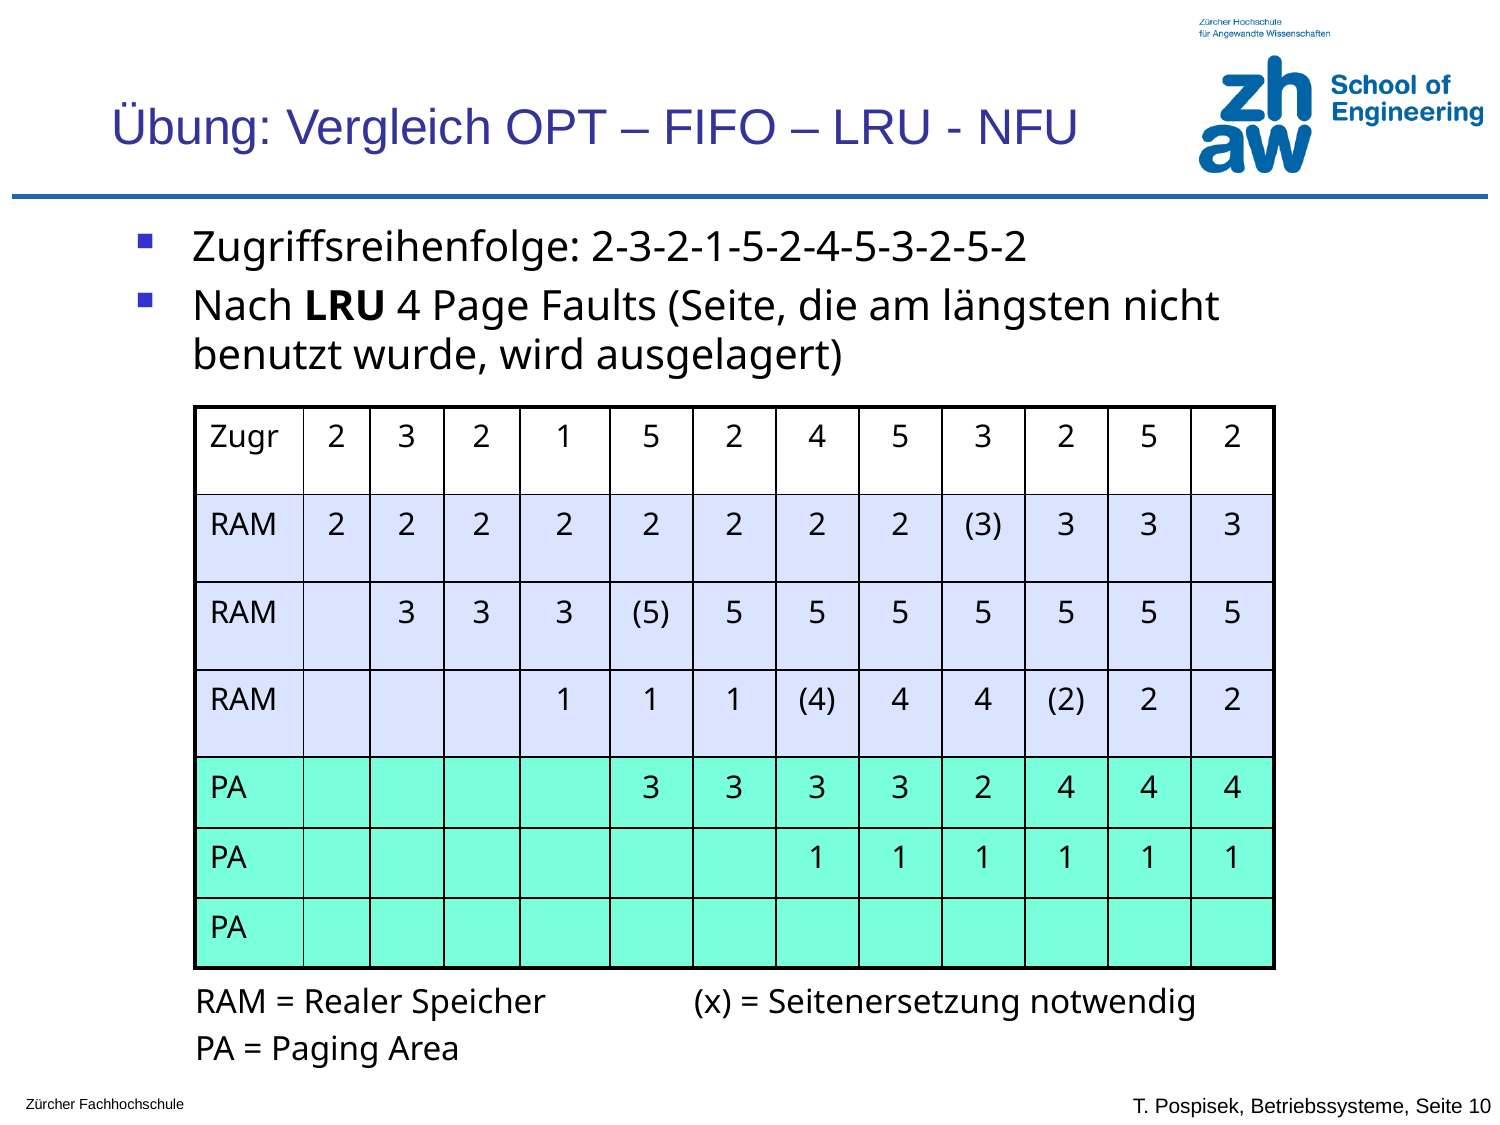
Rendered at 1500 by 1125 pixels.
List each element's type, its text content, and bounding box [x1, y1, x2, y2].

table_header 2 [445, 409, 519, 494]
table_cell 3 [371, 583, 443, 669]
table_header 2 [1192, 409, 1272, 494]
table_cell 4 [943, 671, 1024, 756]
table_cell PA [197, 758, 303, 827]
table_cell [304, 899, 369, 966]
table_cell [694, 899, 775, 966]
table_cell 2 [304, 495, 369, 581]
table_cell 3 [445, 583, 519, 669]
text_box RAM = Realer Speicher (x) = Seitenersetzung notwendig PA = Paging Area [180, 972, 1381, 1073]
table_cell PA [197, 899, 303, 966]
table_header 2 [694, 409, 775, 494]
table_cell [371, 899, 443, 966]
table_cell [611, 899, 692, 966]
table_cell 1 [1192, 829, 1272, 897]
table_cell 2 [371, 495, 443, 581]
table_cell 1 [1109, 829, 1190, 897]
table_cell 3 [1026, 495, 1107, 581]
table_cell [1026, 899, 1107, 966]
table_cell 4 [1026, 758, 1107, 827]
table_cell [445, 671, 519, 756]
table_cell 1 [611, 671, 692, 756]
table_cell 3 [611, 758, 692, 827]
table_header 2 [1026, 409, 1107, 494]
table_header 4 [777, 409, 858, 494]
table_cell 5 [1026, 583, 1107, 669]
table_cell 3 [1192, 495, 1272, 581]
table_cell [304, 829, 369, 897]
table_cell [445, 899, 519, 966]
table_cell [521, 758, 609, 827]
table_cell (4) [777, 671, 858, 756]
table_cell [1192, 899, 1272, 966]
picture [1199, 19, 1483, 173]
table_cell 2 [860, 495, 941, 581]
table_header 3 [371, 409, 443, 494]
table_cell 3 [860, 758, 941, 827]
table_cell [777, 899, 858, 966]
table_cell 5 [777, 583, 858, 669]
table_cell [943, 899, 1024, 966]
table_cell 3 [694, 758, 775, 827]
table_cell RAM [197, 671, 303, 756]
table_header 5 [860, 409, 941, 494]
table_cell 5 [943, 583, 1024, 669]
table_cell 2 [521, 495, 609, 581]
table_cell 3 [777, 758, 858, 827]
table_cell [304, 758, 369, 827]
table_cell 2 [943, 758, 1024, 827]
table_cell 2 [694, 495, 775, 581]
table_cell 2 [777, 495, 858, 581]
table_header 5 [1109, 409, 1190, 494]
table_cell 1 [860, 829, 941, 897]
table_cell 5 [1192, 583, 1272, 669]
table_cell 2 [1109, 671, 1190, 756]
table_header 5 [611, 409, 692, 494]
title Übung: Vergleich OPT – FIFO – LRU - NFU [96, 50, 1375, 163]
table_cell [371, 758, 443, 827]
table_cell [371, 671, 443, 756]
table_cell [304, 671, 369, 756]
table_cell 1 [777, 829, 858, 897]
table_cell 5 [694, 583, 775, 669]
table_cell [445, 758, 519, 827]
table_cell 4 [1109, 758, 1190, 827]
table_cell [371, 829, 443, 897]
table_cell 2 [445, 495, 519, 581]
table_cell 1 [943, 829, 1024, 897]
table_cell [521, 899, 609, 966]
table_cell (2) [1026, 671, 1107, 756]
table_cell (3) [943, 495, 1024, 581]
table_cell 2 [611, 495, 692, 581]
table_cell RAM [197, 583, 303, 669]
table_cell 5 [1109, 583, 1190, 669]
table_cell 3 [1109, 495, 1190, 581]
table_cell [694, 829, 775, 897]
table_cell 1 [521, 671, 609, 756]
table_cell (5) [611, 583, 692, 669]
table_header 1 [521, 409, 609, 494]
table_cell 4 [860, 671, 941, 756]
table_cell [521, 829, 609, 897]
table_cell [860, 899, 941, 966]
table_cell 4 [1192, 758, 1272, 827]
table_cell RAM [197, 495, 303, 581]
table_cell [445, 829, 519, 897]
table_cell 2 [1192, 671, 1272, 756]
table_cell 3 [521, 583, 609, 669]
table_header 2 [304, 409, 369, 494]
table_cell 5 [860, 583, 941, 669]
table_cell PA [197, 829, 303, 897]
table_cell 1 [1026, 829, 1107, 897]
table_header Zugr [197, 409, 303, 494]
list Zugriffsreihenfolge: 2-3-2-1-5-2-4-5-3-2-5-2 Nach LRU 4 Page Faults (Seite, die am längsten nicht benutzt wurde, wird ausgelagert) [120, 212, 1375, 375]
table_cell [304, 583, 369, 669]
table_cell 1 [694, 671, 775, 756]
table_header 3 [943, 409, 1024, 494]
table_cell [611, 829, 692, 897]
table_cell [1109, 899, 1190, 966]
